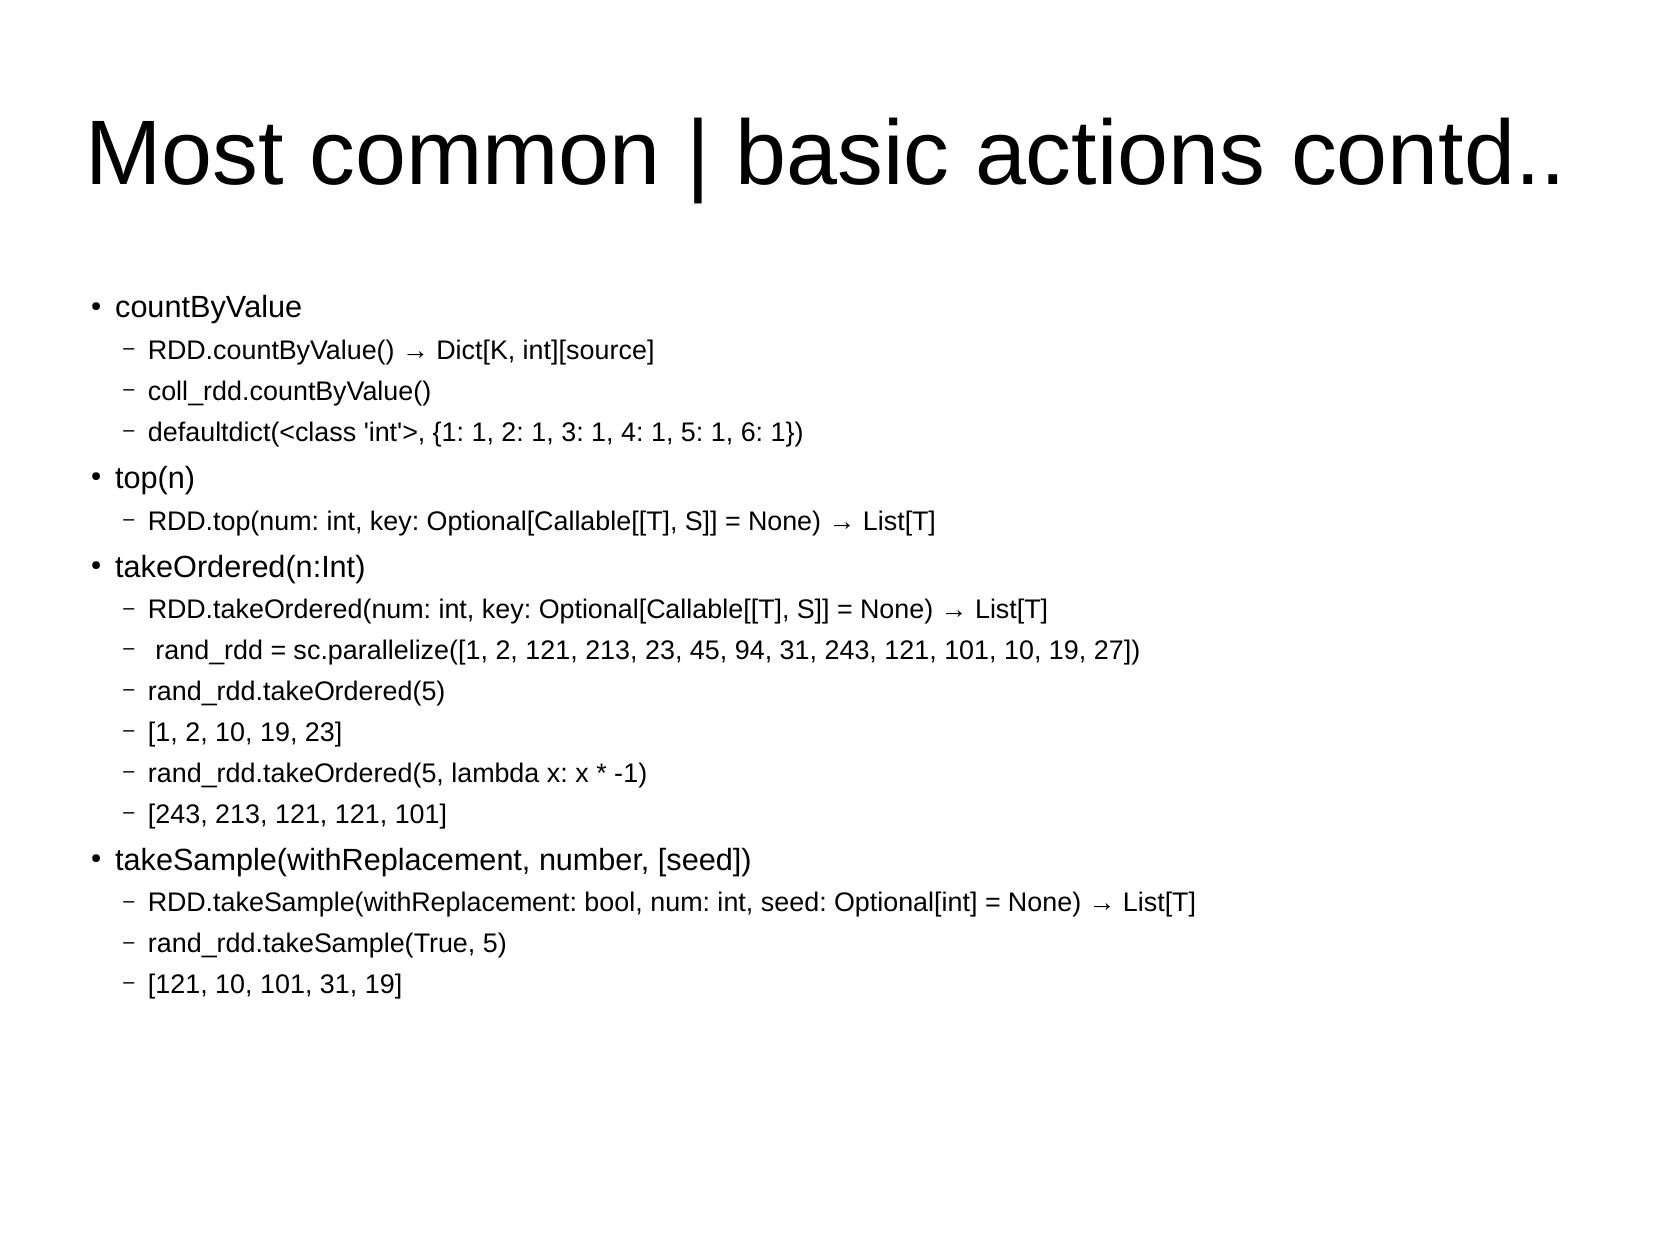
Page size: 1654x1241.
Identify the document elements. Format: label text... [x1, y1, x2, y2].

list countByValue RDD.countByValue() → Dict[K, int][source] coll_rdd.countByValue() defaultdict(<class 'int'>, {1: 1, 2: 1, 3: 1, 4: 1, 5: 1, 6: 1}) top(n) RDD.top(num: int, key: Optional[Callable[[T], S]] = None) → List[T] takeOrdered(n:Int) RDD.takeOrdered(num: int, key: Optional[Callable[[T], S]] = None) → List[T] rand_rdd = sc.parallelize([1, 2, 121, 213, 23, 45, 94, 31, 243, 121, 101, 10, 19, 27]) rand_rdd.takeOrdered(5) [1, 2, 10, 19, 23] rand_rdd.takeOrdered(5, lambda x: x * -1) [243, 213, 121, 121, 101] takeSample(withReplacement, number, [seed]) RDD.takeSample(withReplacement: bool, num: int, seed: Optional[int] = None) → List[T] rand_rdd.takeSample(True, 5) [121, 10, 101, 31, 19] [82, 290, 1571, 1010]
title Most common | basic actions contd.. [82, 49, 1571, 257]
